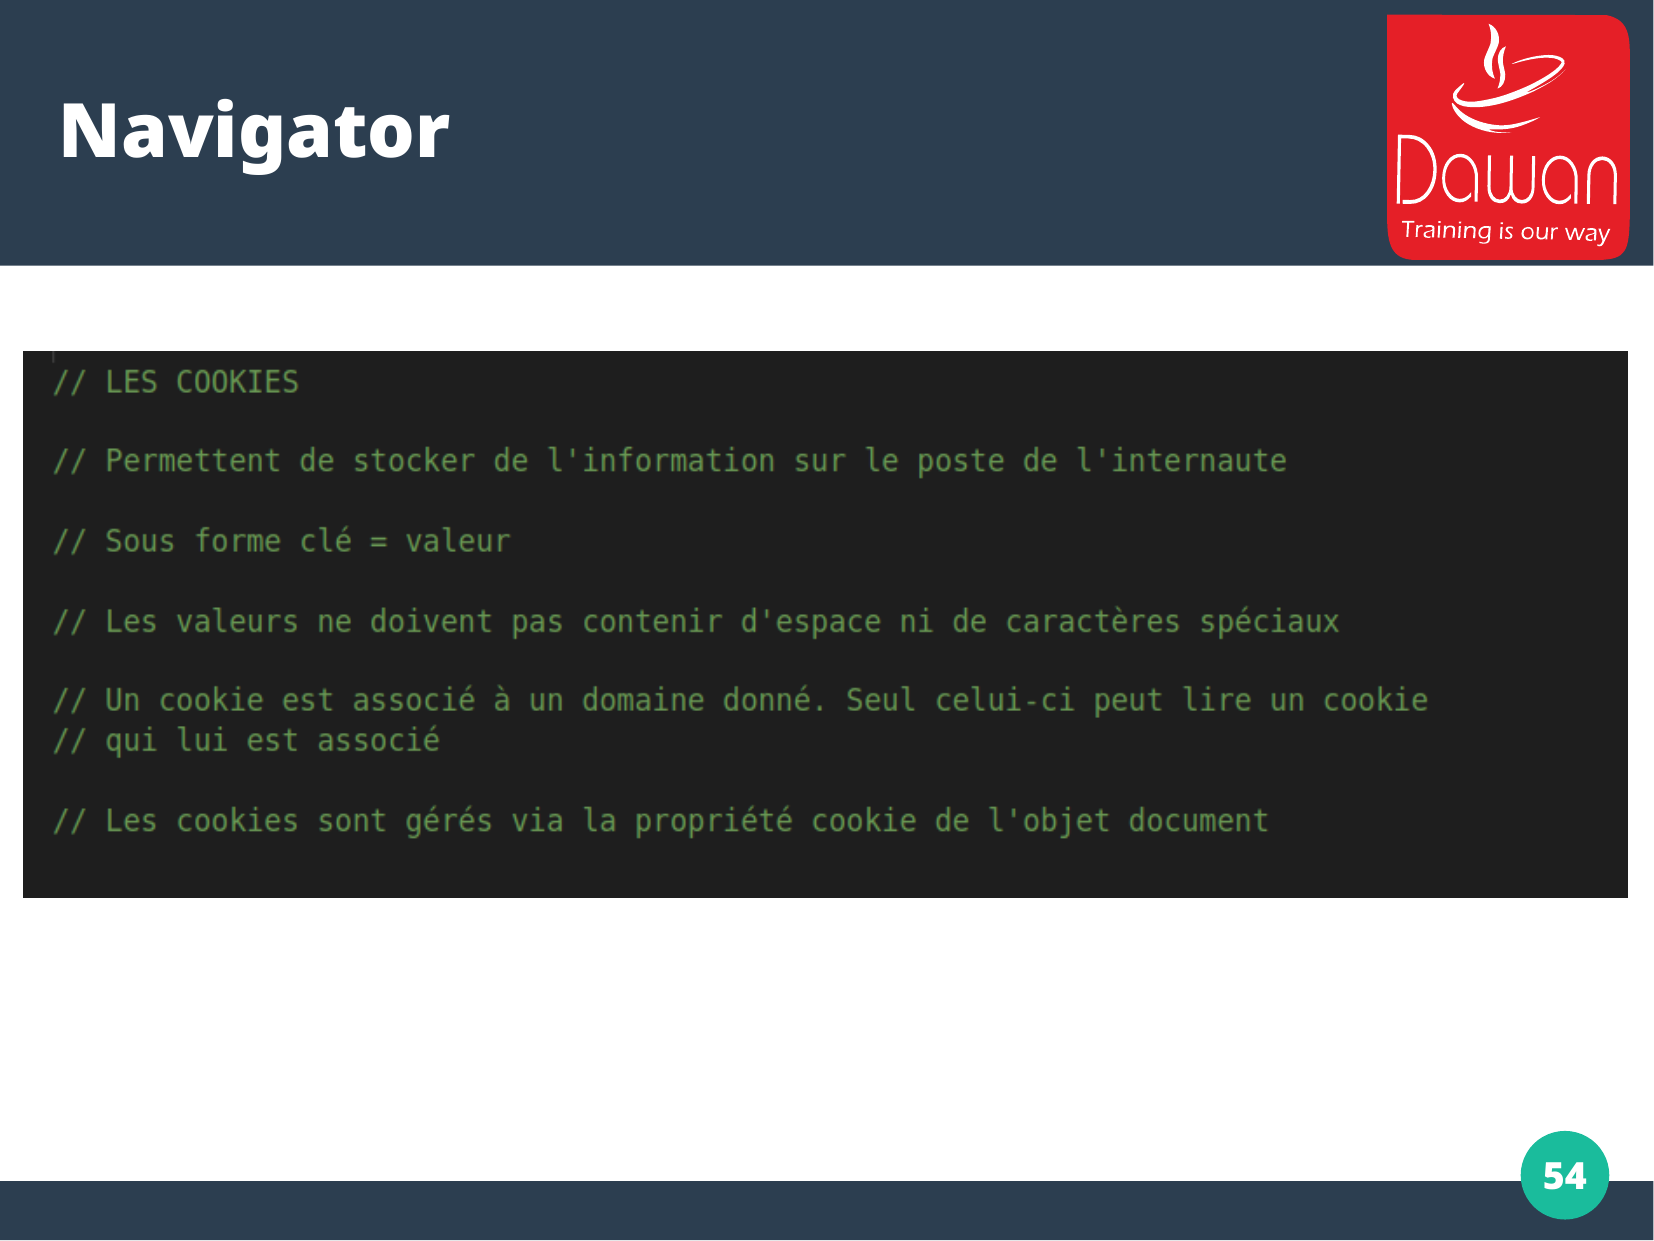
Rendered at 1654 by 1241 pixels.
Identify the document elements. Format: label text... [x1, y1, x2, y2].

picture [23, 351, 1628, 898]
title Navigator [59, 49, 1387, 207]
picture [1387, 14, 1630, 260]
